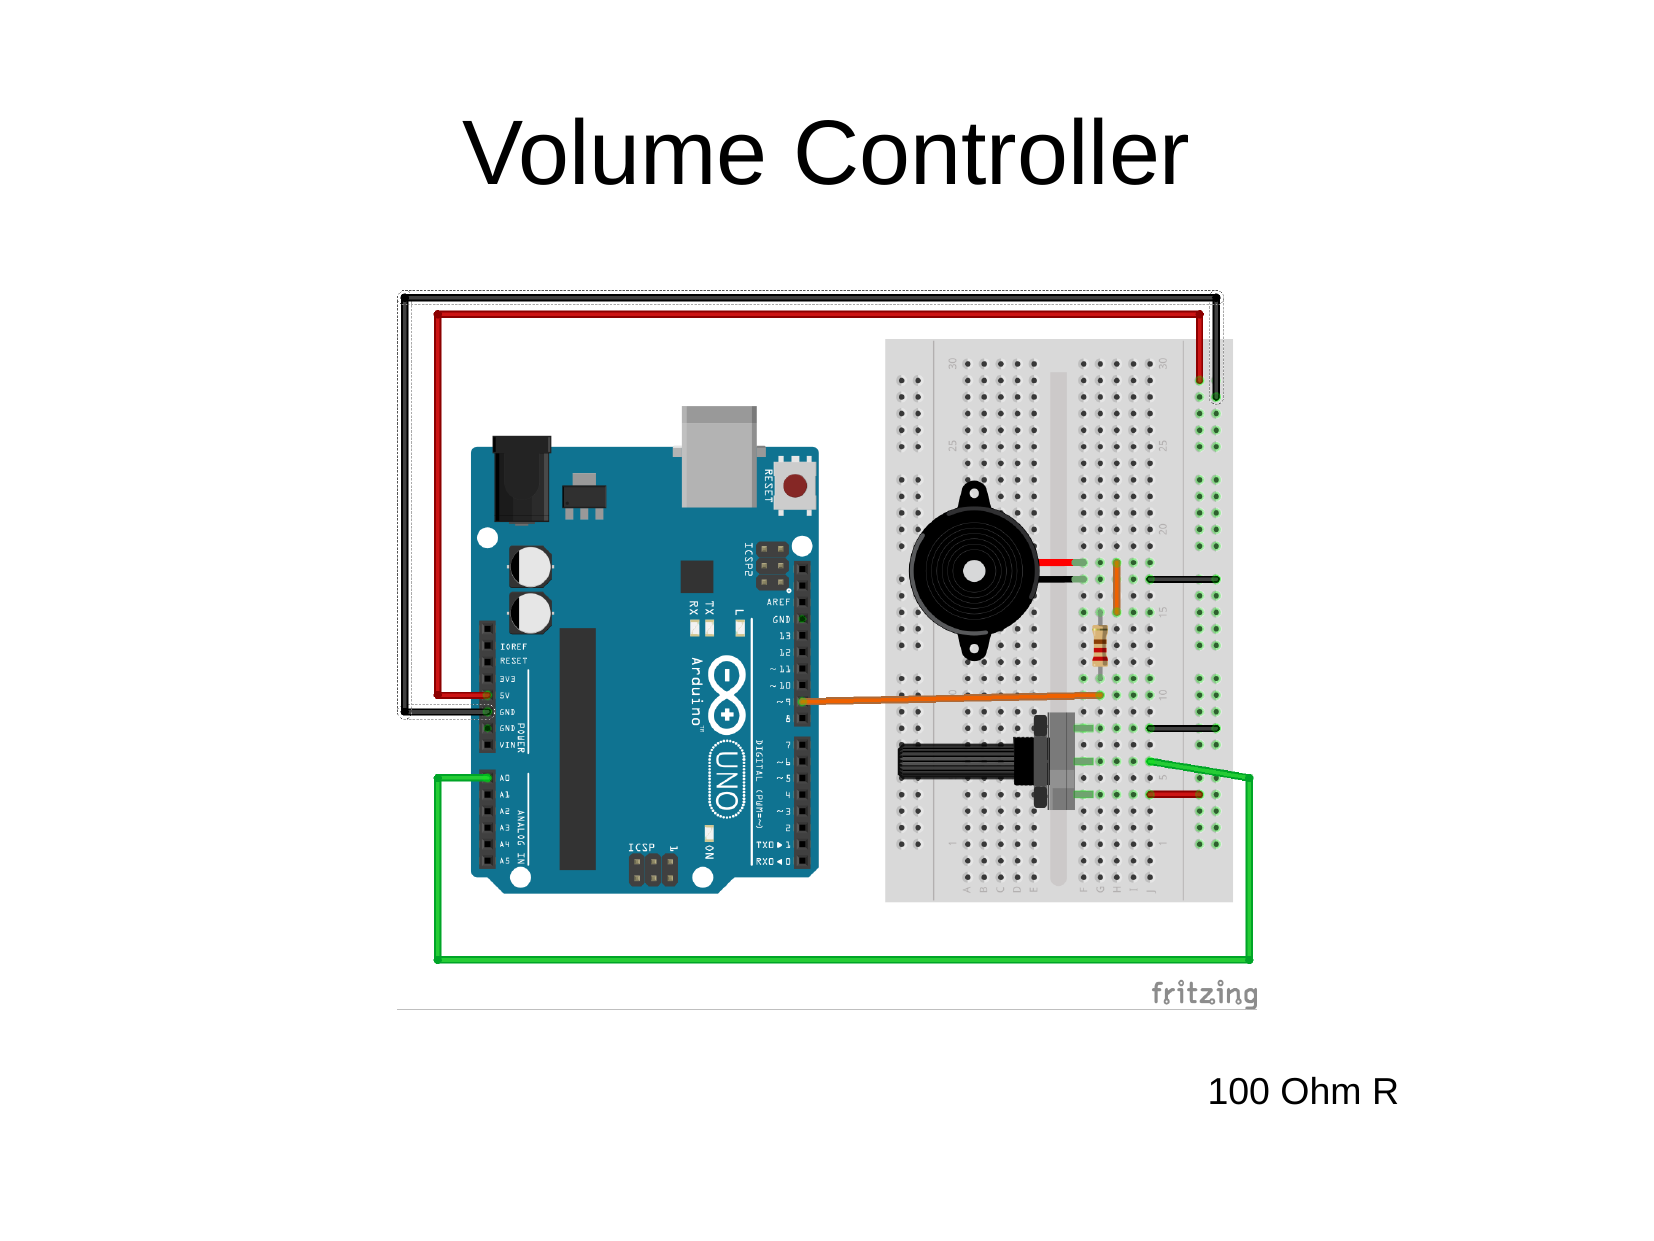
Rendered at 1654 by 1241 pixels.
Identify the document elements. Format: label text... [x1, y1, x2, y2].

picture [397, 290, 1257, 1010]
title Volume Controller [82, 49, 1571, 257]
text_box 100 Ohm R [1192, 1062, 1501, 1120]
